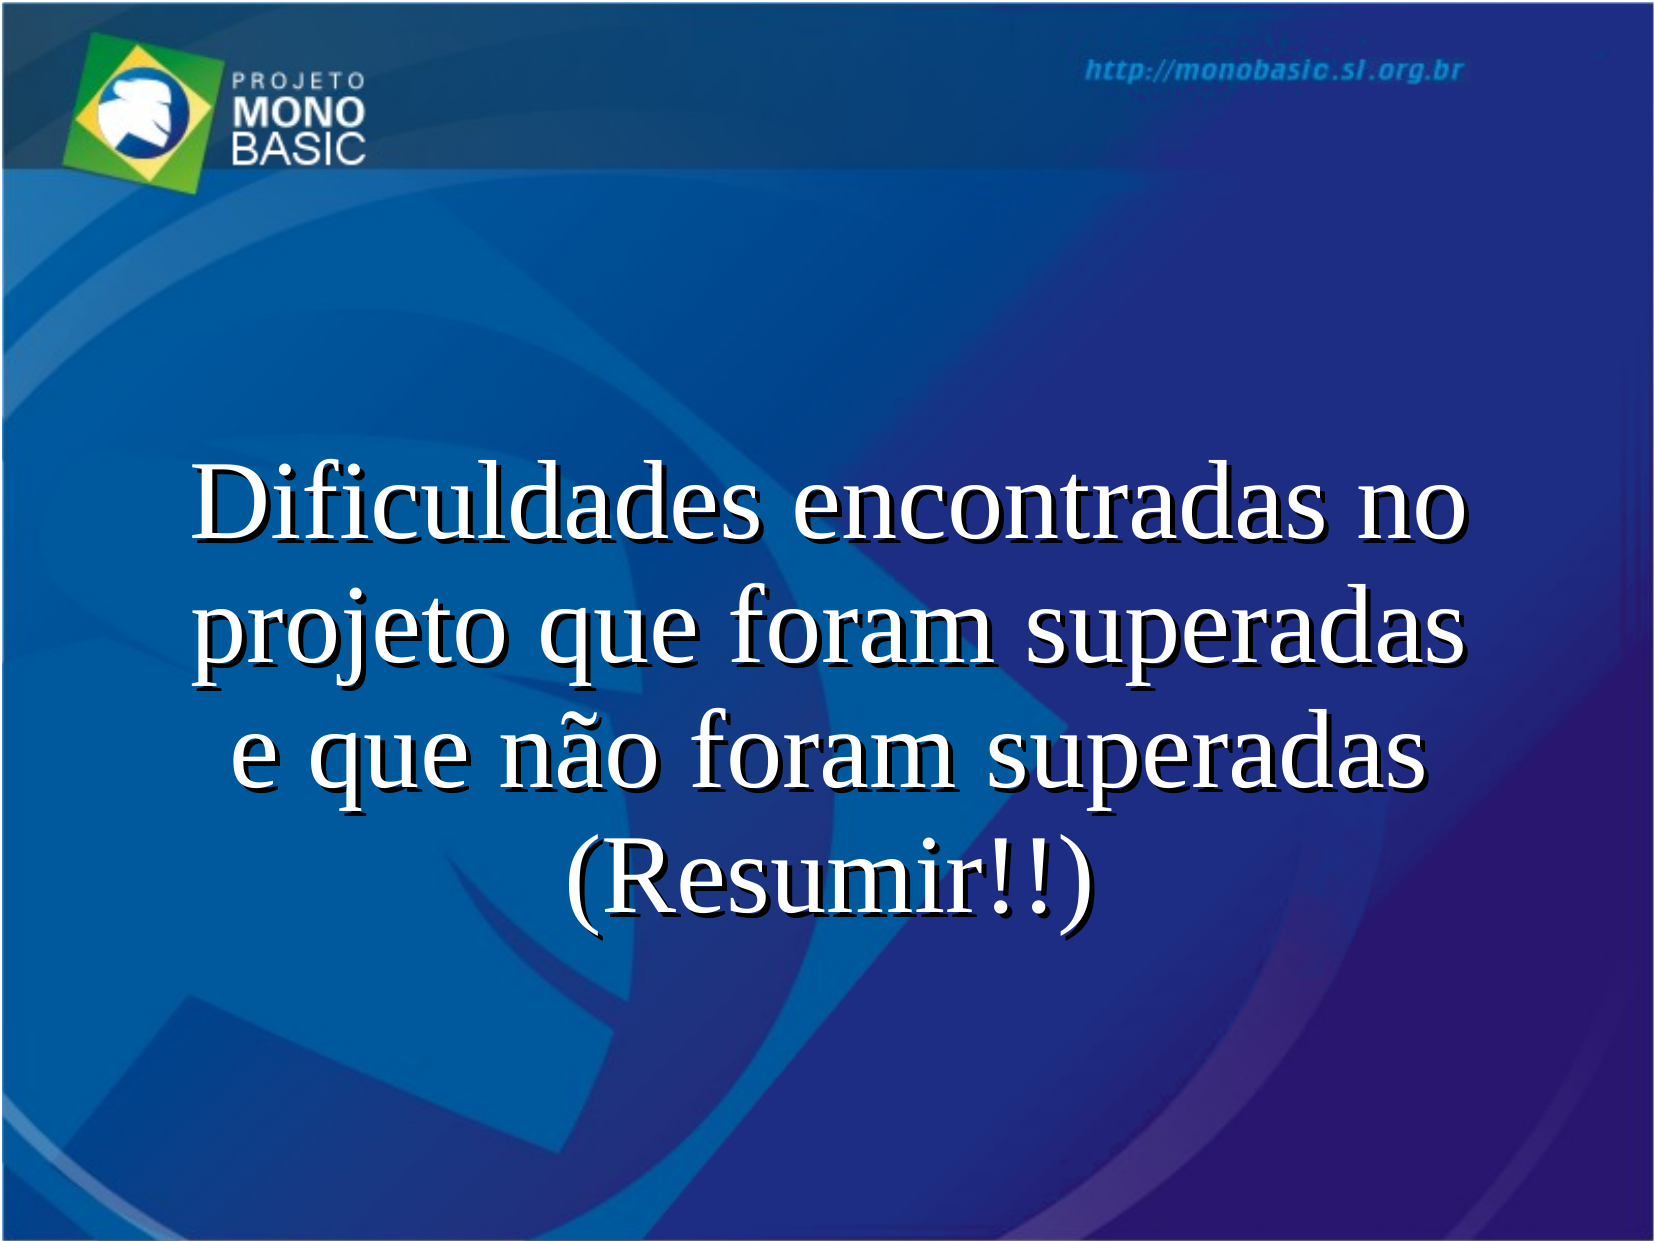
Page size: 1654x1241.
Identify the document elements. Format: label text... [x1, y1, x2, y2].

text_box Dificuldades encontradas no projeto que foram superadas e que não foram superadas (Resumir!!) [162, 438, 1498, 982]
picture [2, 2, 1654, 1241]
